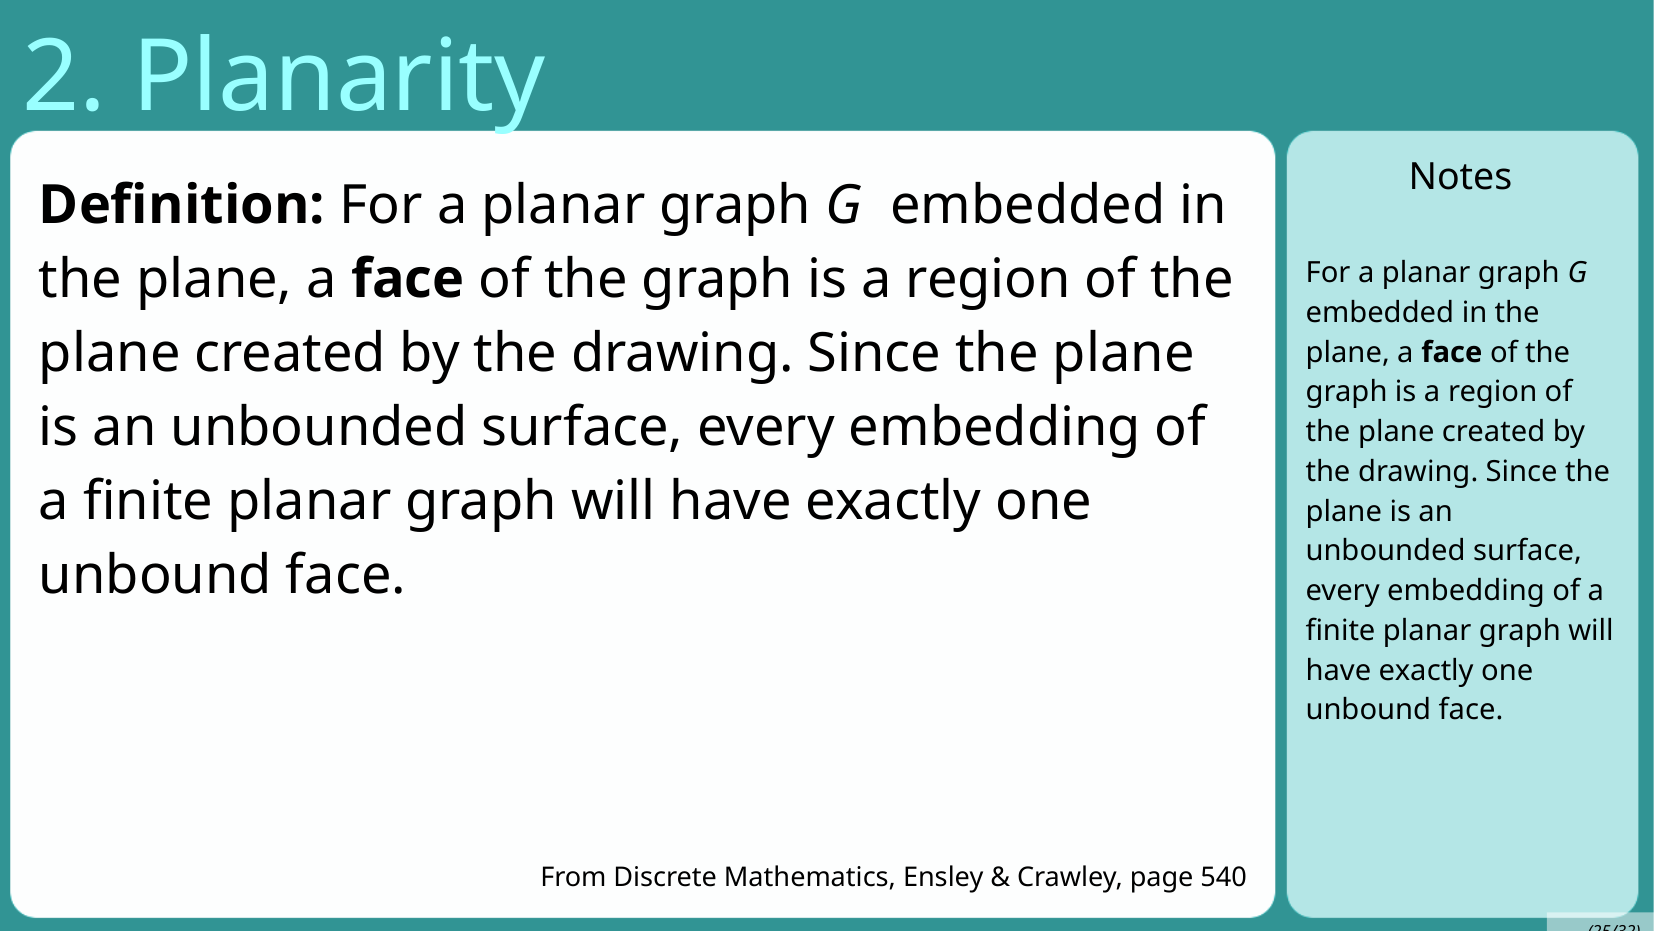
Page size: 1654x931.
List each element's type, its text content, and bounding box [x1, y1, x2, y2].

text_box (<number>/32) [1546, 912, 1654, 931]
text_box From Discrete Mathematics, Ensley & Crawley, page 540 [536, 860, 1247, 892]
picture [0, 0, 1654, 931]
text_box Definition: For a planar graph G embedded in the plane, a face of the graph is a region of the plane created by the drawing. Since the plane is an unbounded surface, every embedding of a finite planar graph will have exactly one unbound face. [39, 165, 1247, 892]
title 2. Planarity [22, 13, 1511, 130]
text_box Notes For a planar graph G embedded in the plane, a face of the graph is a region of the plane created by the drawing. Since the plane is an unbounded surface, every embedding of a finite planar graph will have exactly one unbound face. [1290, 141, 1631, 766]
